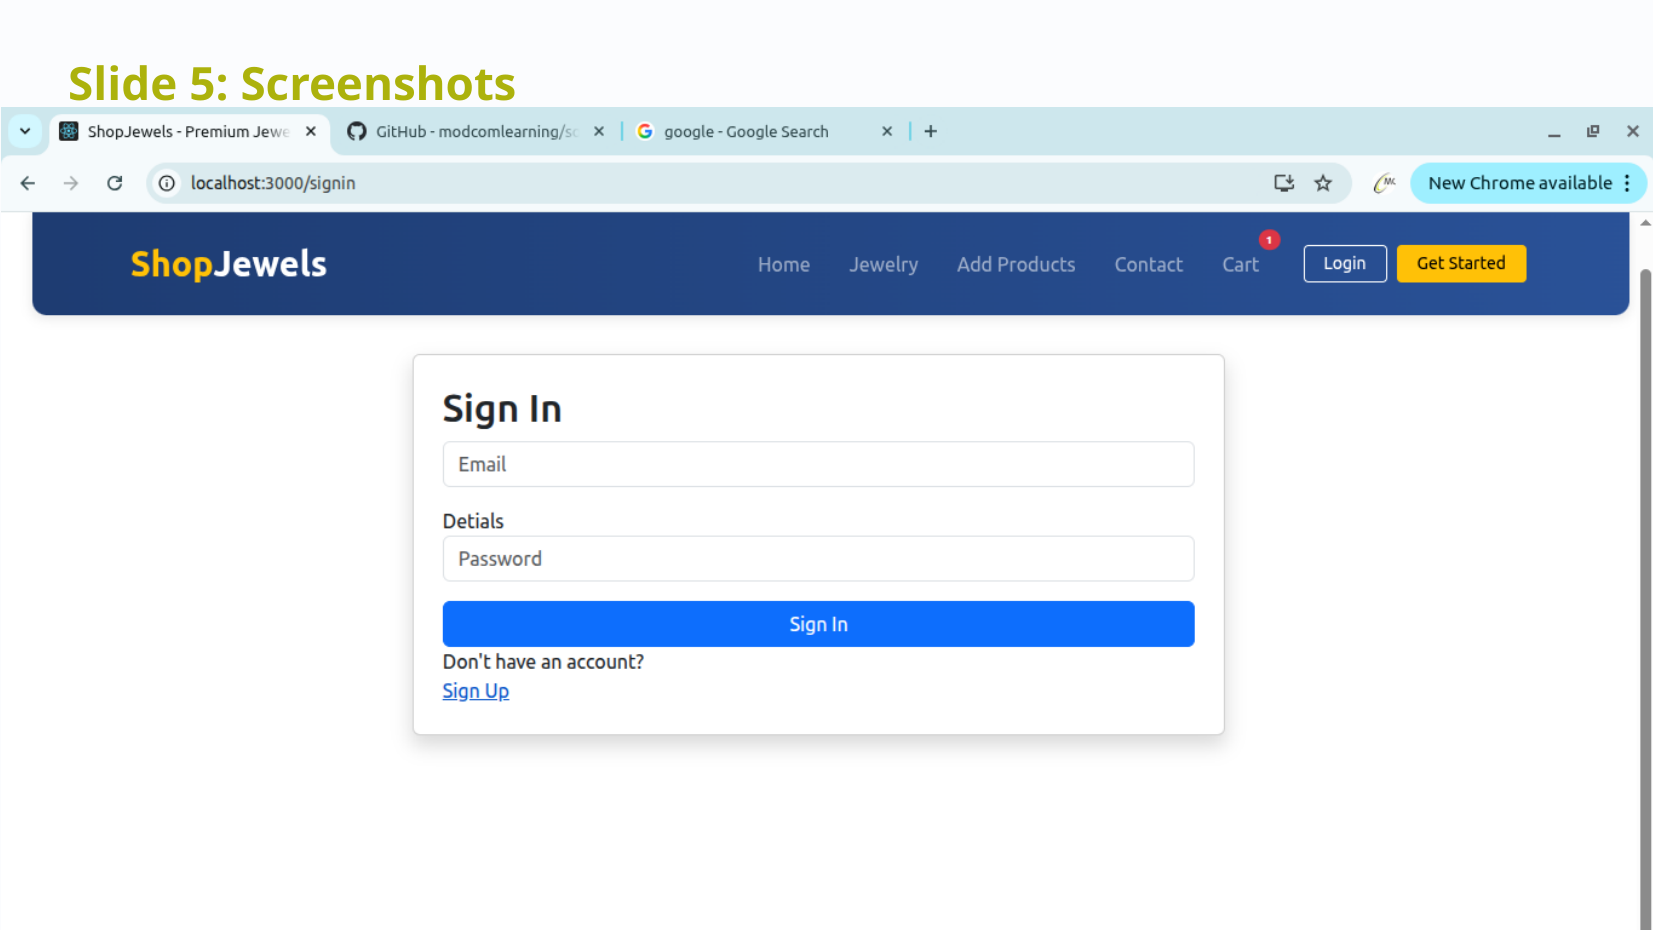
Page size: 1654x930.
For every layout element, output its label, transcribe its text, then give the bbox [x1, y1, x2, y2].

text_box Slide 5: Screenshots [53, 44, 1201, 107]
picture [1, 107, 1653, 930]
